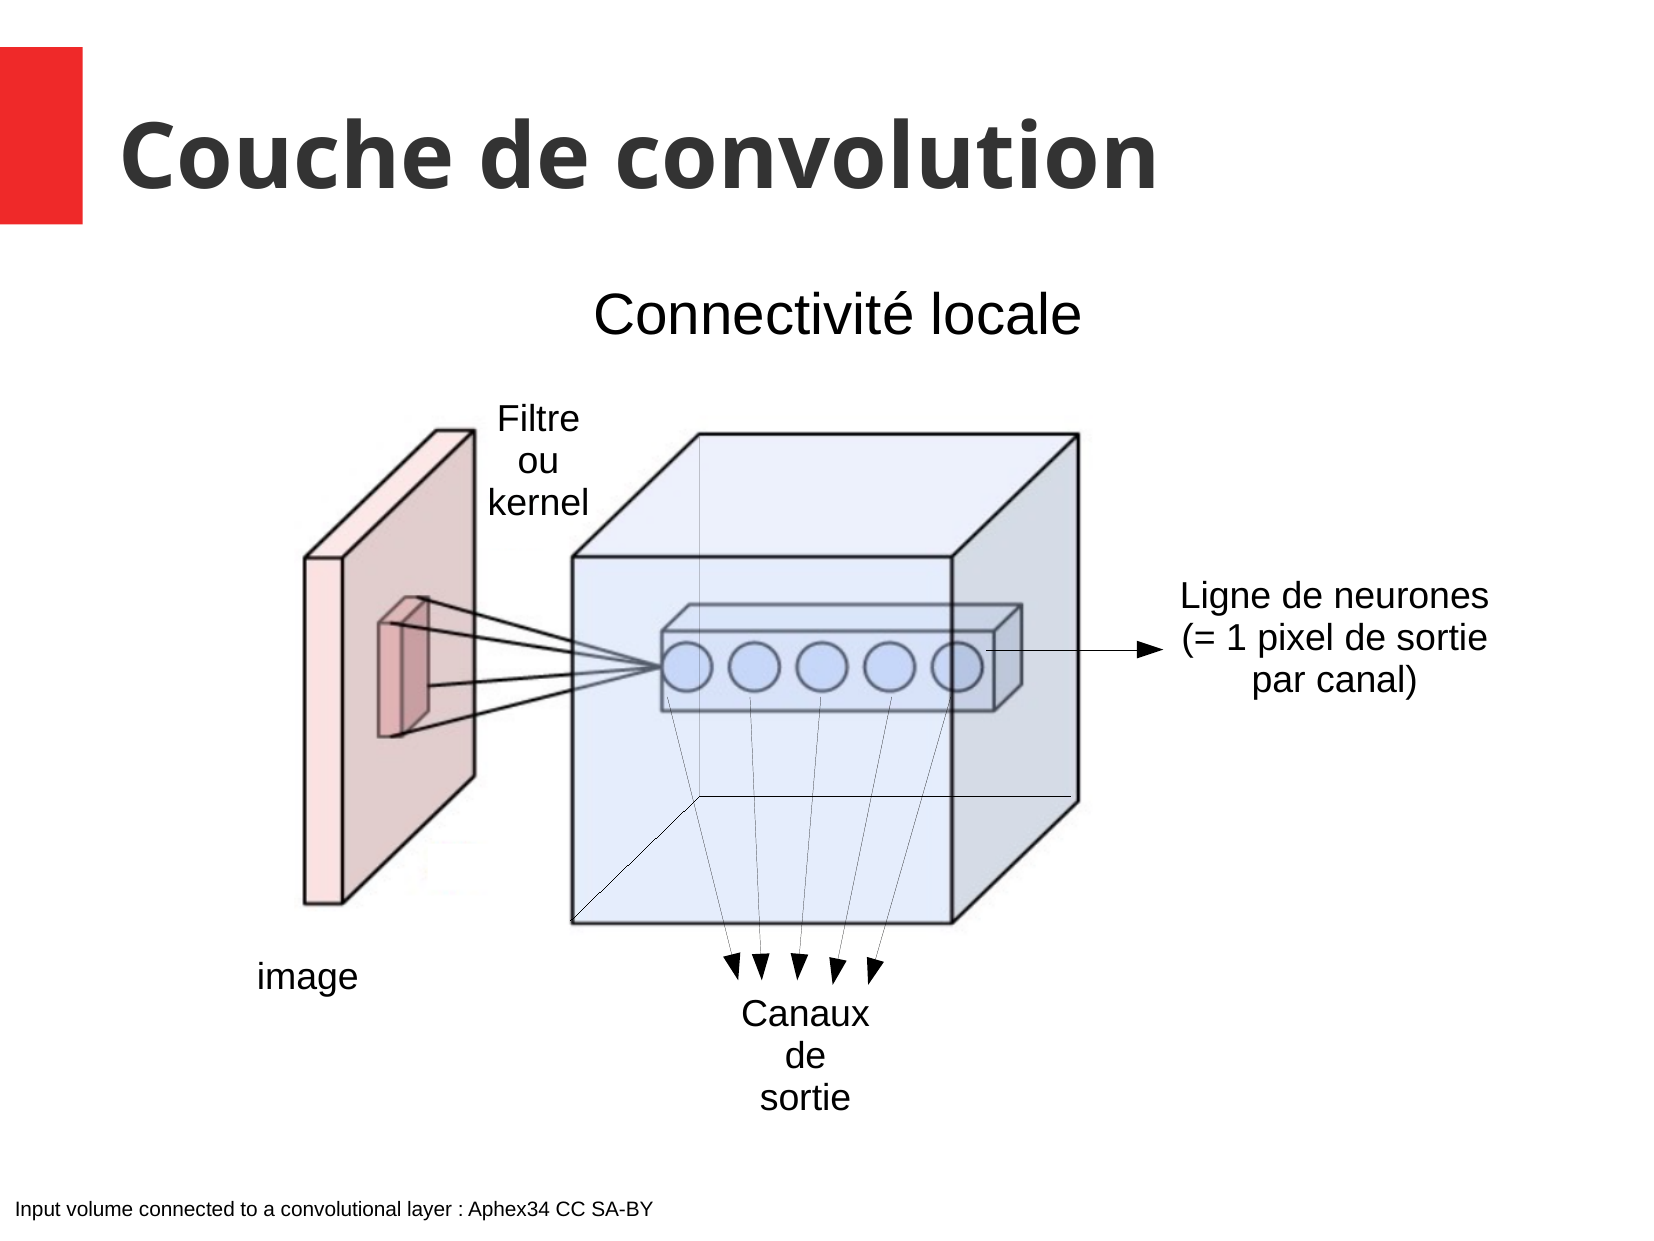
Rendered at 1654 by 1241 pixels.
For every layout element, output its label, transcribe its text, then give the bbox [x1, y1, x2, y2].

picture [800, 797, 870, 962]
text_box Input volume connected to a convolutional layer : Aphex34 CC SA-BY [0, 1190, 674, 1229]
text_box image [242, 947, 428, 1015]
picture [755, 797, 812, 962]
title Couche de convolution [118, 49, 1571, 257]
text_box Connectivité locale [578, 274, 1099, 355]
text_box Canaux de sortie [726, 984, 892, 1126]
text_box Ligne de neurones (= 1 pixel de sortie par canal) [1165, 566, 1536, 804]
picture [256, 396, 1128, 962]
text_box Filtre ou kernel [472, 389, 632, 555]
picture [839, 797, 921, 962]
